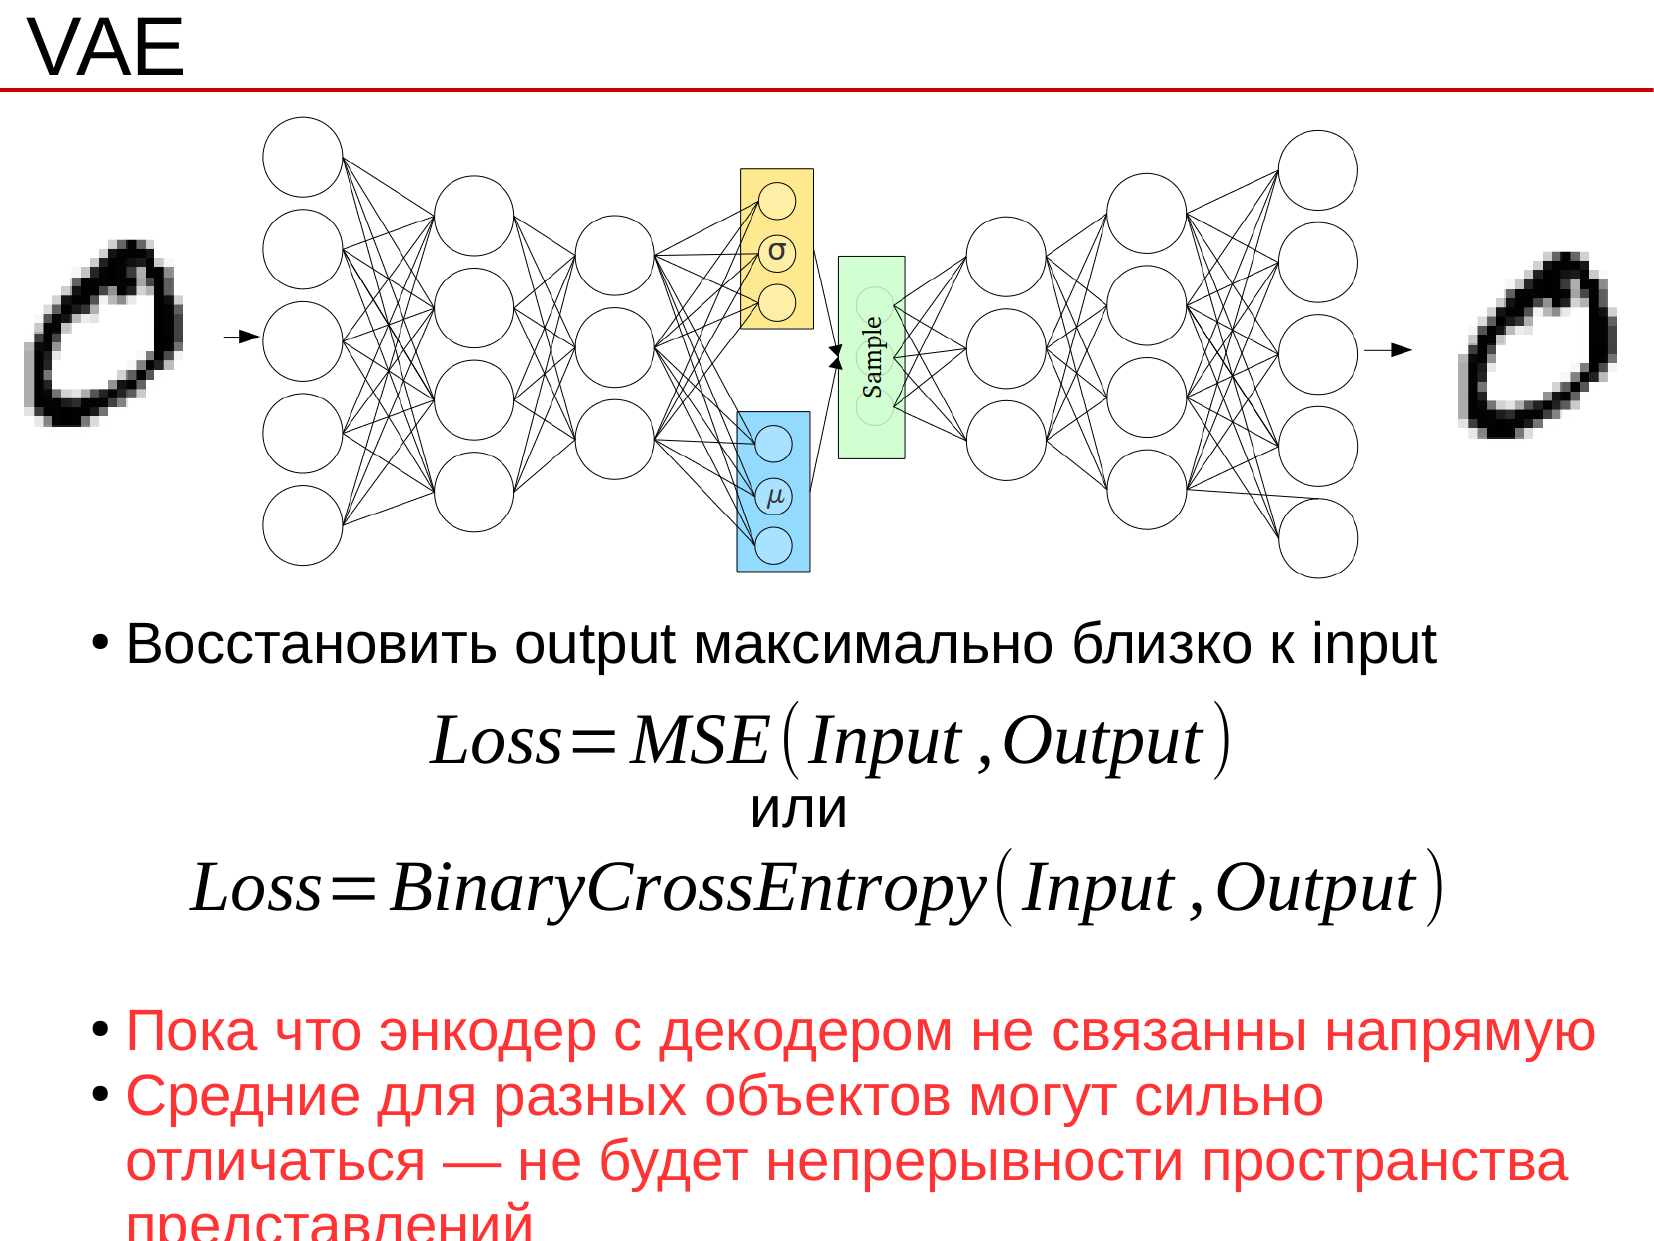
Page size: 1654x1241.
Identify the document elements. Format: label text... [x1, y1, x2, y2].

picture [0, 104, 1654, 632]
text_box или [735, 767, 871, 843]
text_box Пока что энкодер с декодером не связанны напрямую Средние для разных объектов могут сильно отличаться — не будет непрерывности пространства представлений [75, 990, 1621, 1241]
title VAE [26, 0, 1471, 94]
chart [180, 843, 1454, 931]
chart [420, 696, 1242, 784]
text_box Восстановить output максимально близко к input [75, 603, 1621, 749]
